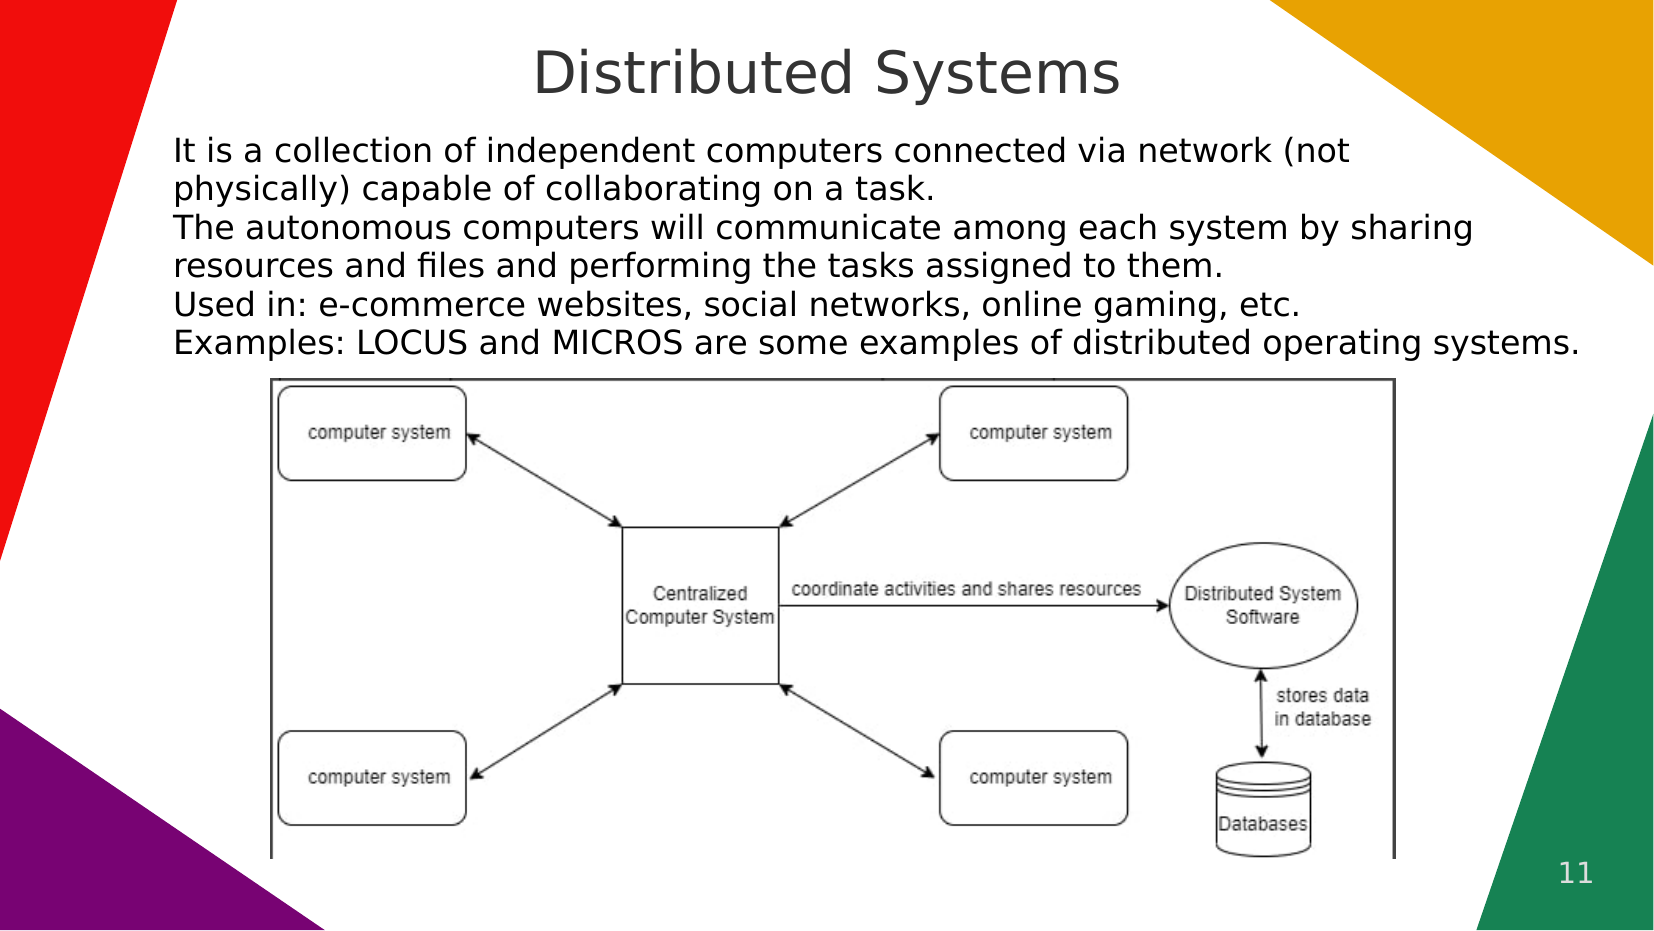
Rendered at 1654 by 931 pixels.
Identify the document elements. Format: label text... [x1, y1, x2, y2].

picture [270, 378, 1396, 859]
title Distributed Systems [118, 29, 1536, 119]
text_box It is a collection of independent computers connected via network (not physically) capable of collaborating on a task. The autonomous computers will communicate among each system by sharing resources and files and performing the tasks assigned to them. Used in: e-commerce websites, social networks, online gaming, etc. Examples: LOCUS and MICROS are some examples of distributed operating systems. [158, 124, 1598, 370]
